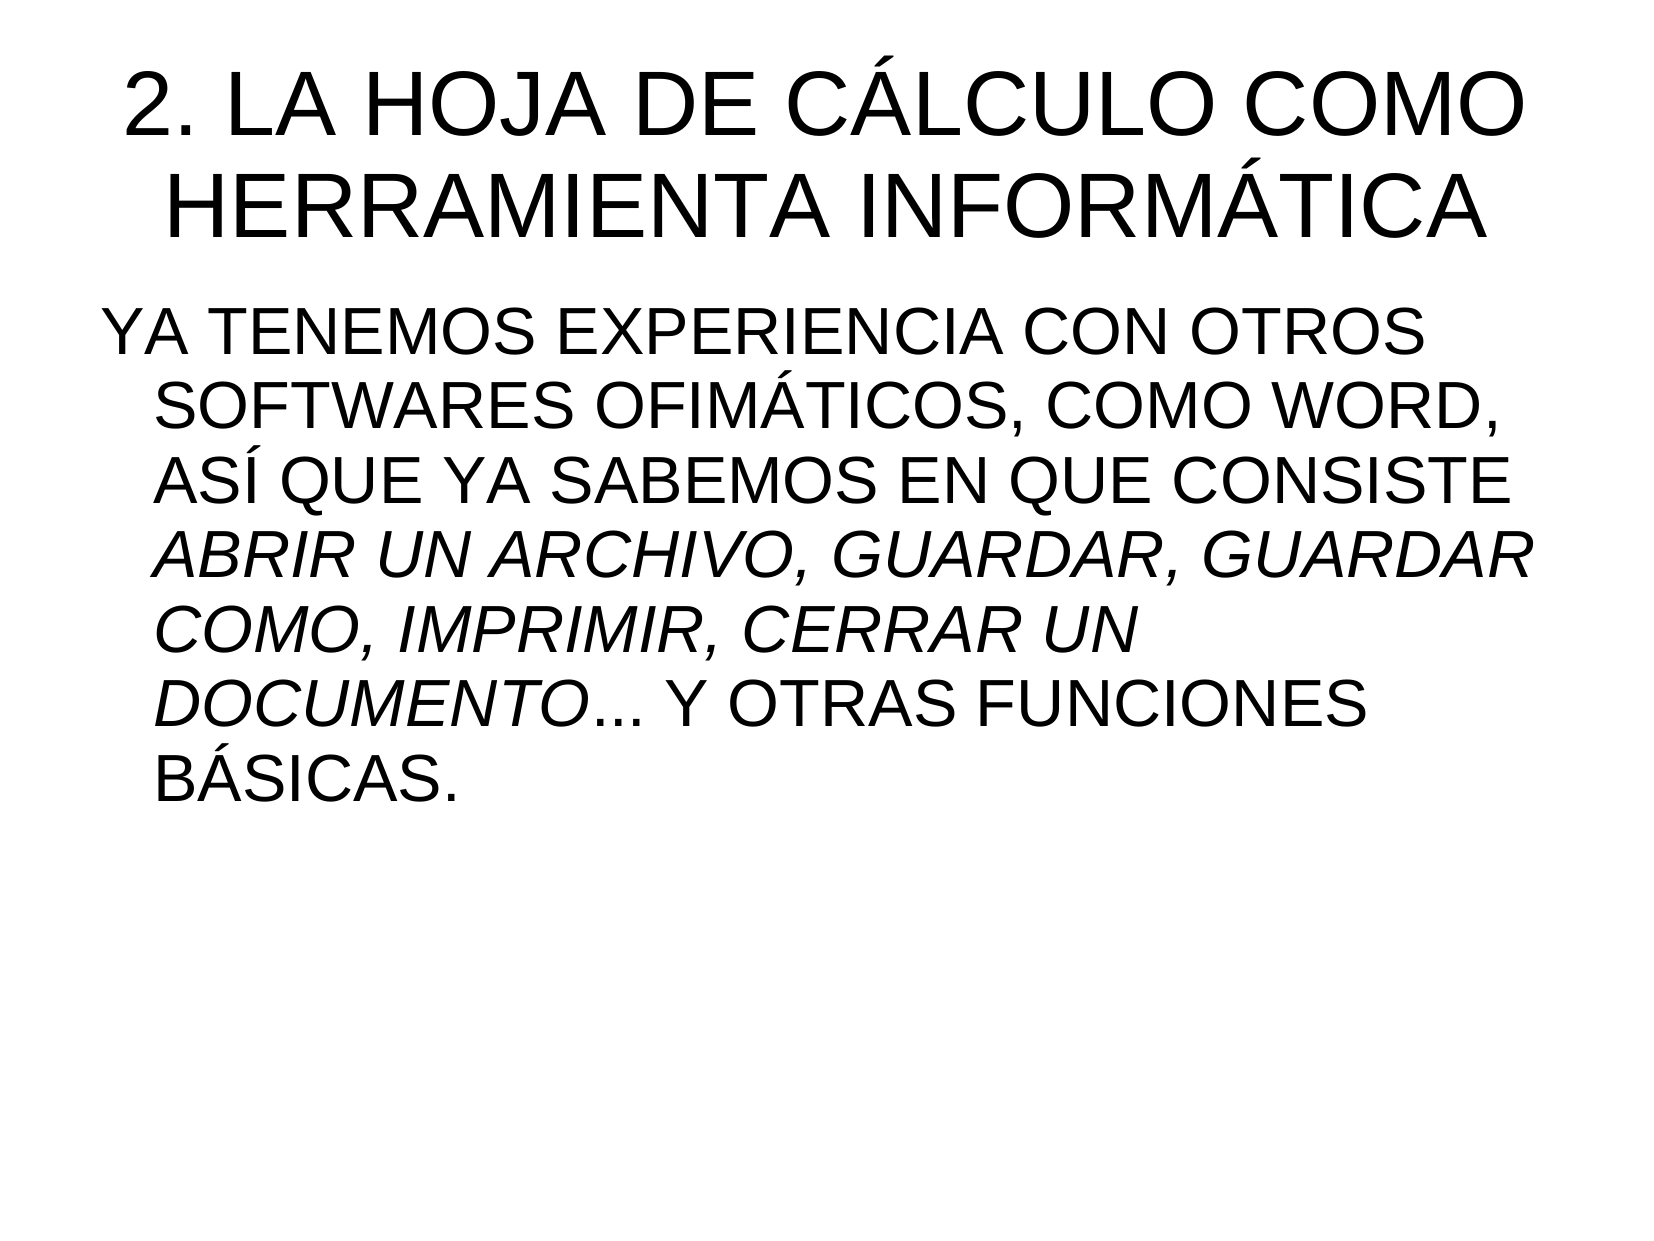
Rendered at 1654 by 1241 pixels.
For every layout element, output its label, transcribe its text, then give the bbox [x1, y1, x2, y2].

list YA TENEMOS EXPERIENCIA CON OTROS SOFTWARES OFIMÁTICOS, COMO WORD, ASÍ QUE YA SABEMOS EN QUE CONSISTE ABRIR UN ARCHIVO, GUARDAR, GUARDAR COMO, IMPRIMIR, CERRAR UN DOCUMENTO... Y OTRAS FUNCIONES BÁSICAS. [82, 290, 1571, 1109]
title 2. LA HOJA DE CÁLCULO COMO HERRAMIENTA INFORMÁTICA [82, 47, 1571, 259]
